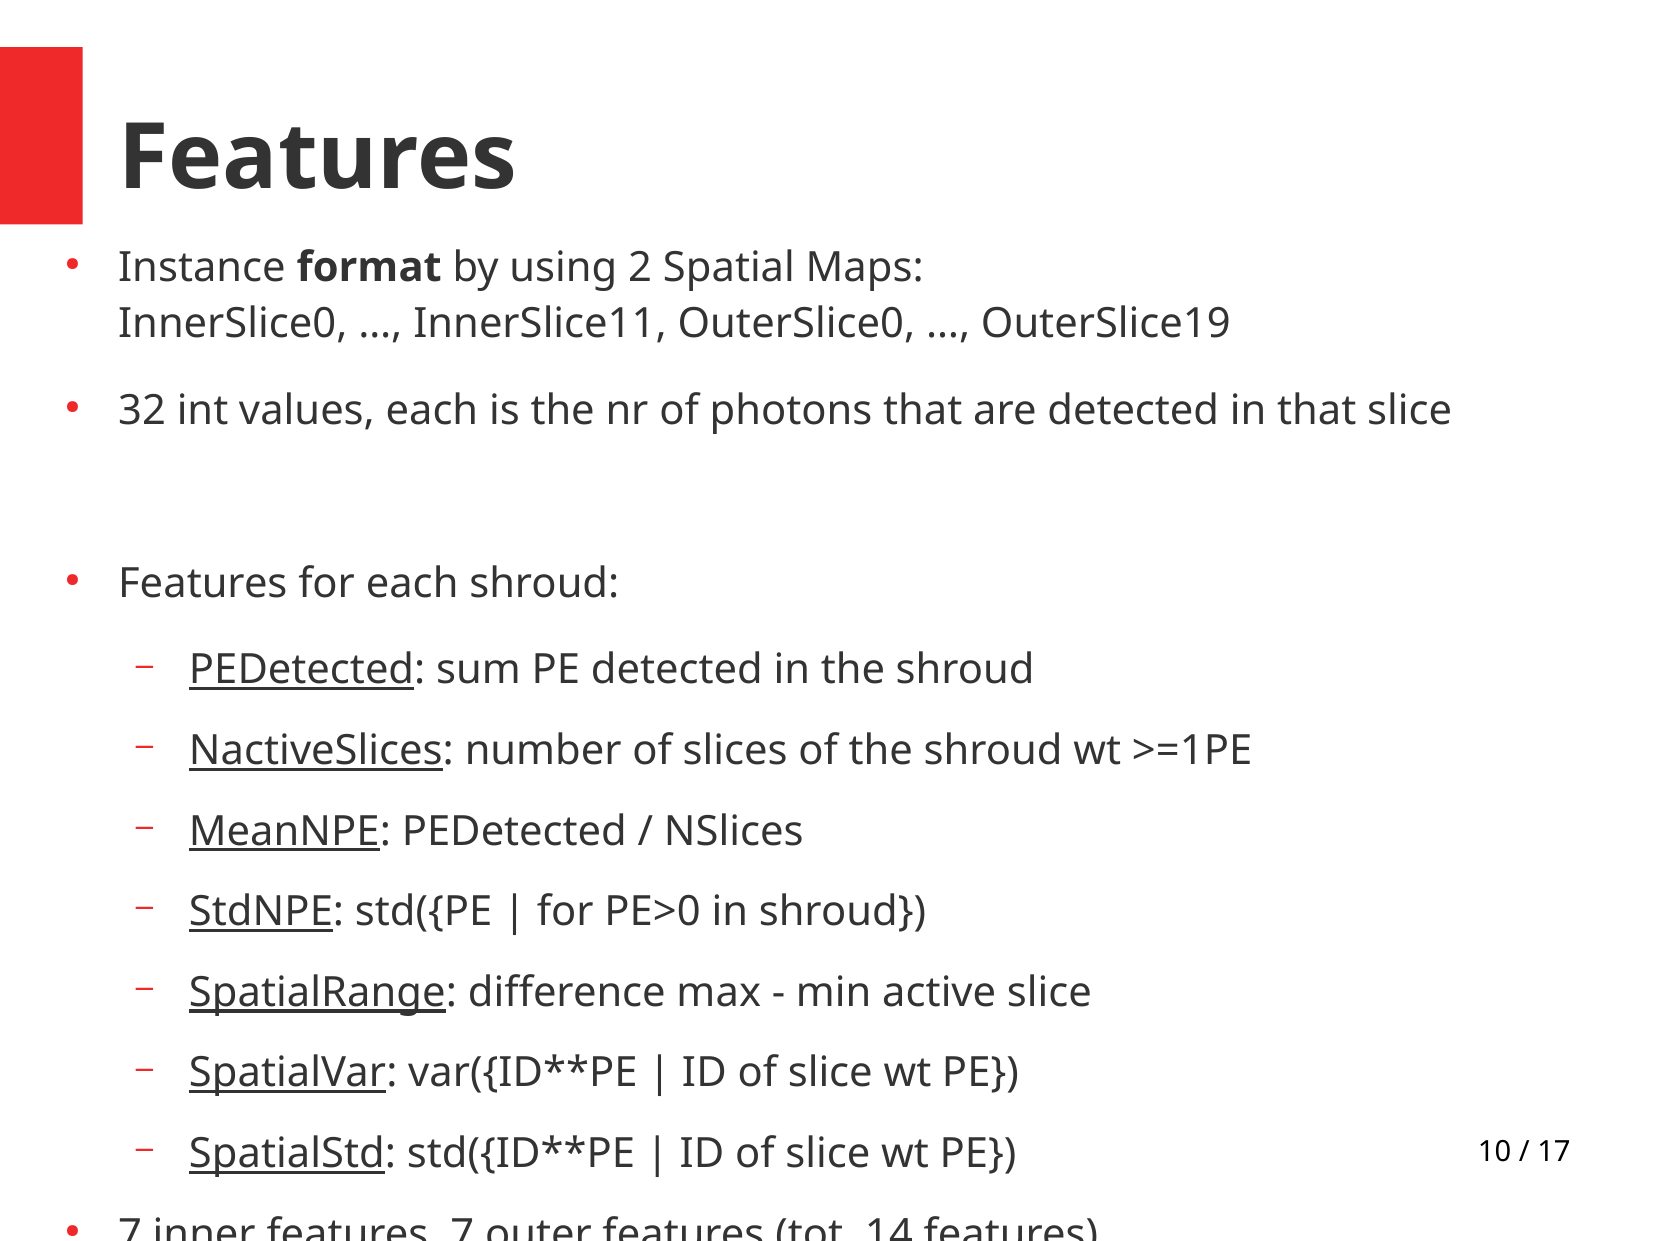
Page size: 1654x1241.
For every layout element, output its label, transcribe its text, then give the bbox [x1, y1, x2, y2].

title Features [118, 49, 1571, 236]
list Instance format by using 2 Spatial Maps: InnerSlice0, …, InnerSlice11, OuterSlice0, …, OuterSlice19 32 int values, each is the nr of photons that are detected in that slice Features for each shroud: PEDetected: sum PE detected in the shroud NactiveSlices: number of slices of the shroud wt >=1PE MeanNPE: PEDetected / NSlices StdNPE: std({PE | for PE>0 in shroud}) SpatialRange: difference max - min active slice SpatialVar: var({ID**PE | ID of slice wt PE}) SpatialStd: std({ID**PE | ID of slice wt PE}) 7 inner features, 7 outer features (tot. 14 features) [47, 236, 1619, 1158]
